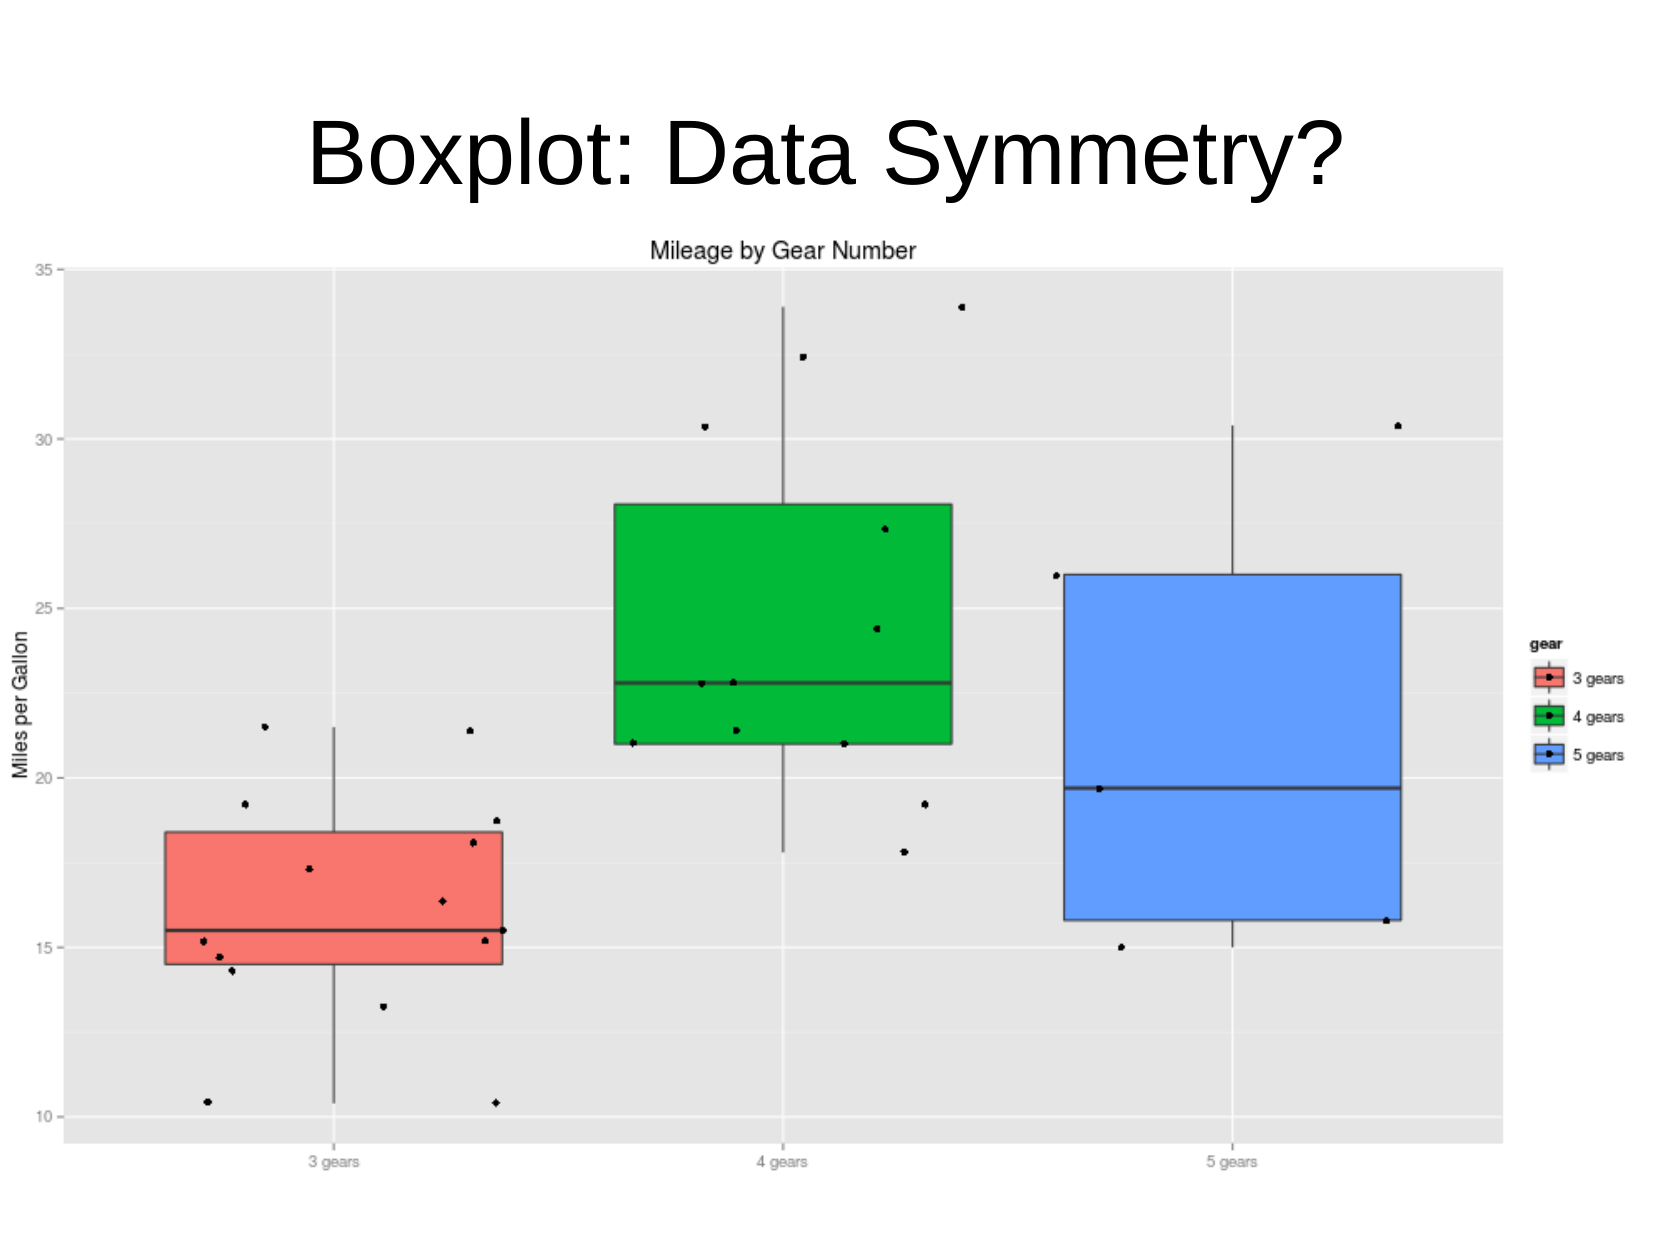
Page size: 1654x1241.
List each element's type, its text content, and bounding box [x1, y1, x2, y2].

title Boxplot: Data Symmetry? [82, 49, 1571, 257]
picture [0, 201, 1654, 1215]
